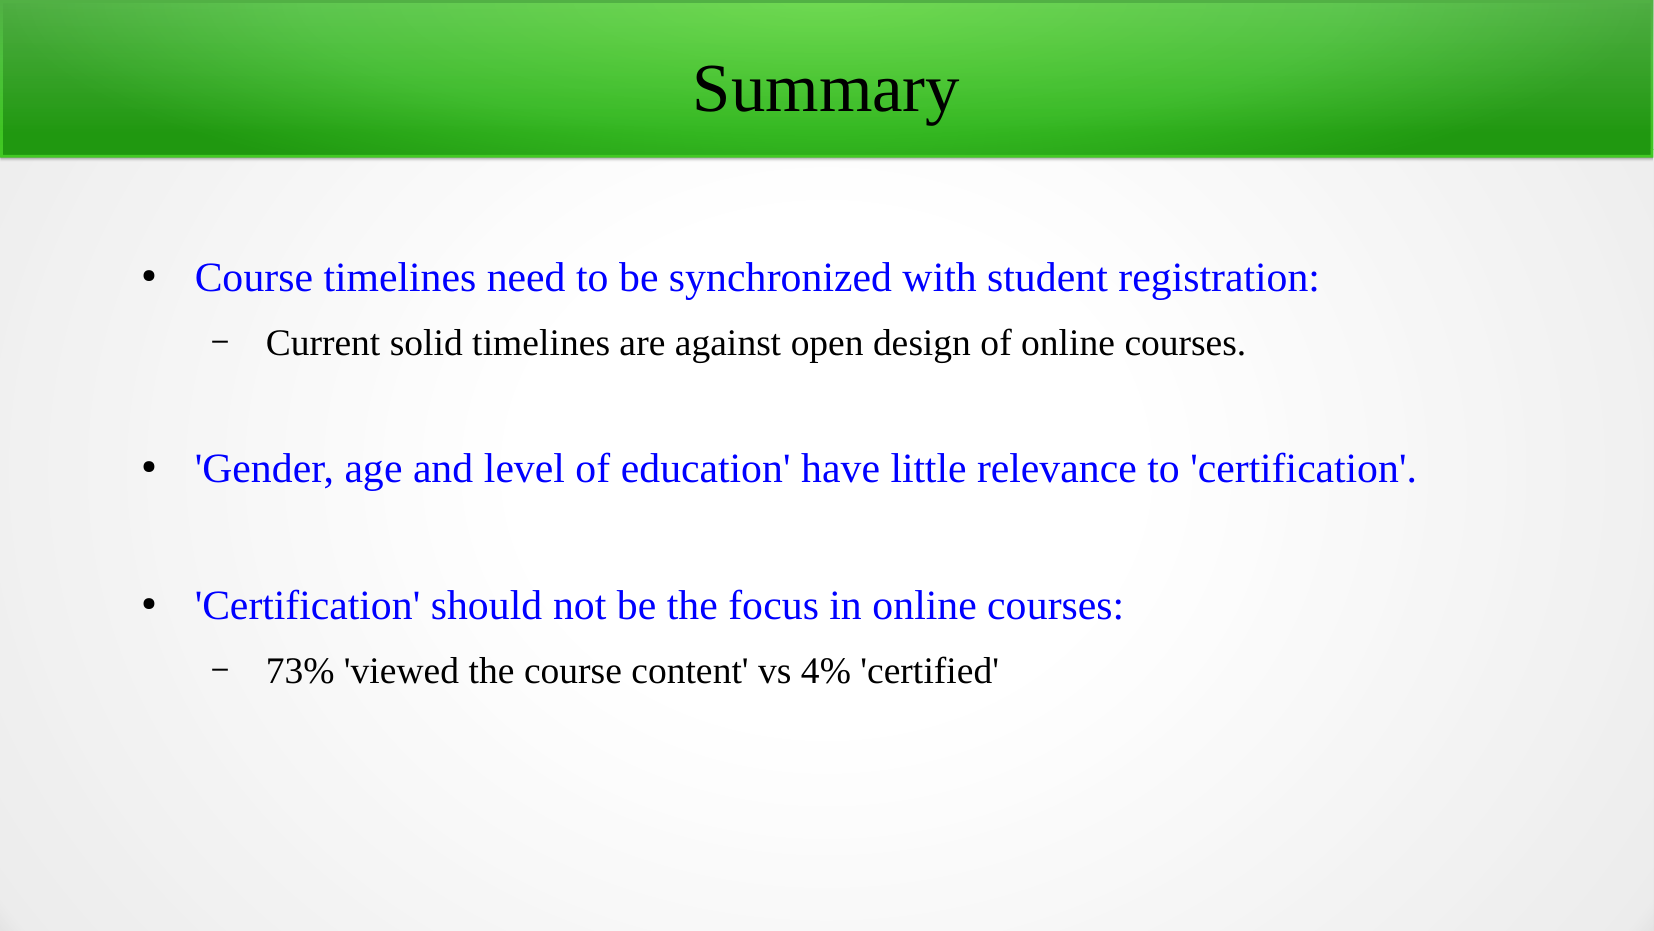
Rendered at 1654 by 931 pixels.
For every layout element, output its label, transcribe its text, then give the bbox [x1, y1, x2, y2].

title Summary [82, 35, 1571, 142]
list Course timelines need to be synchronized with student registration: Current solid timelines are against open design of online courses. 'Gender, age and level of education' have little relevance to 'certification'. 'Certification' should not be the focus in online courses: 73% 'viewed the course content' vs 4% 'certified' [124, 253, 1436, 833]
